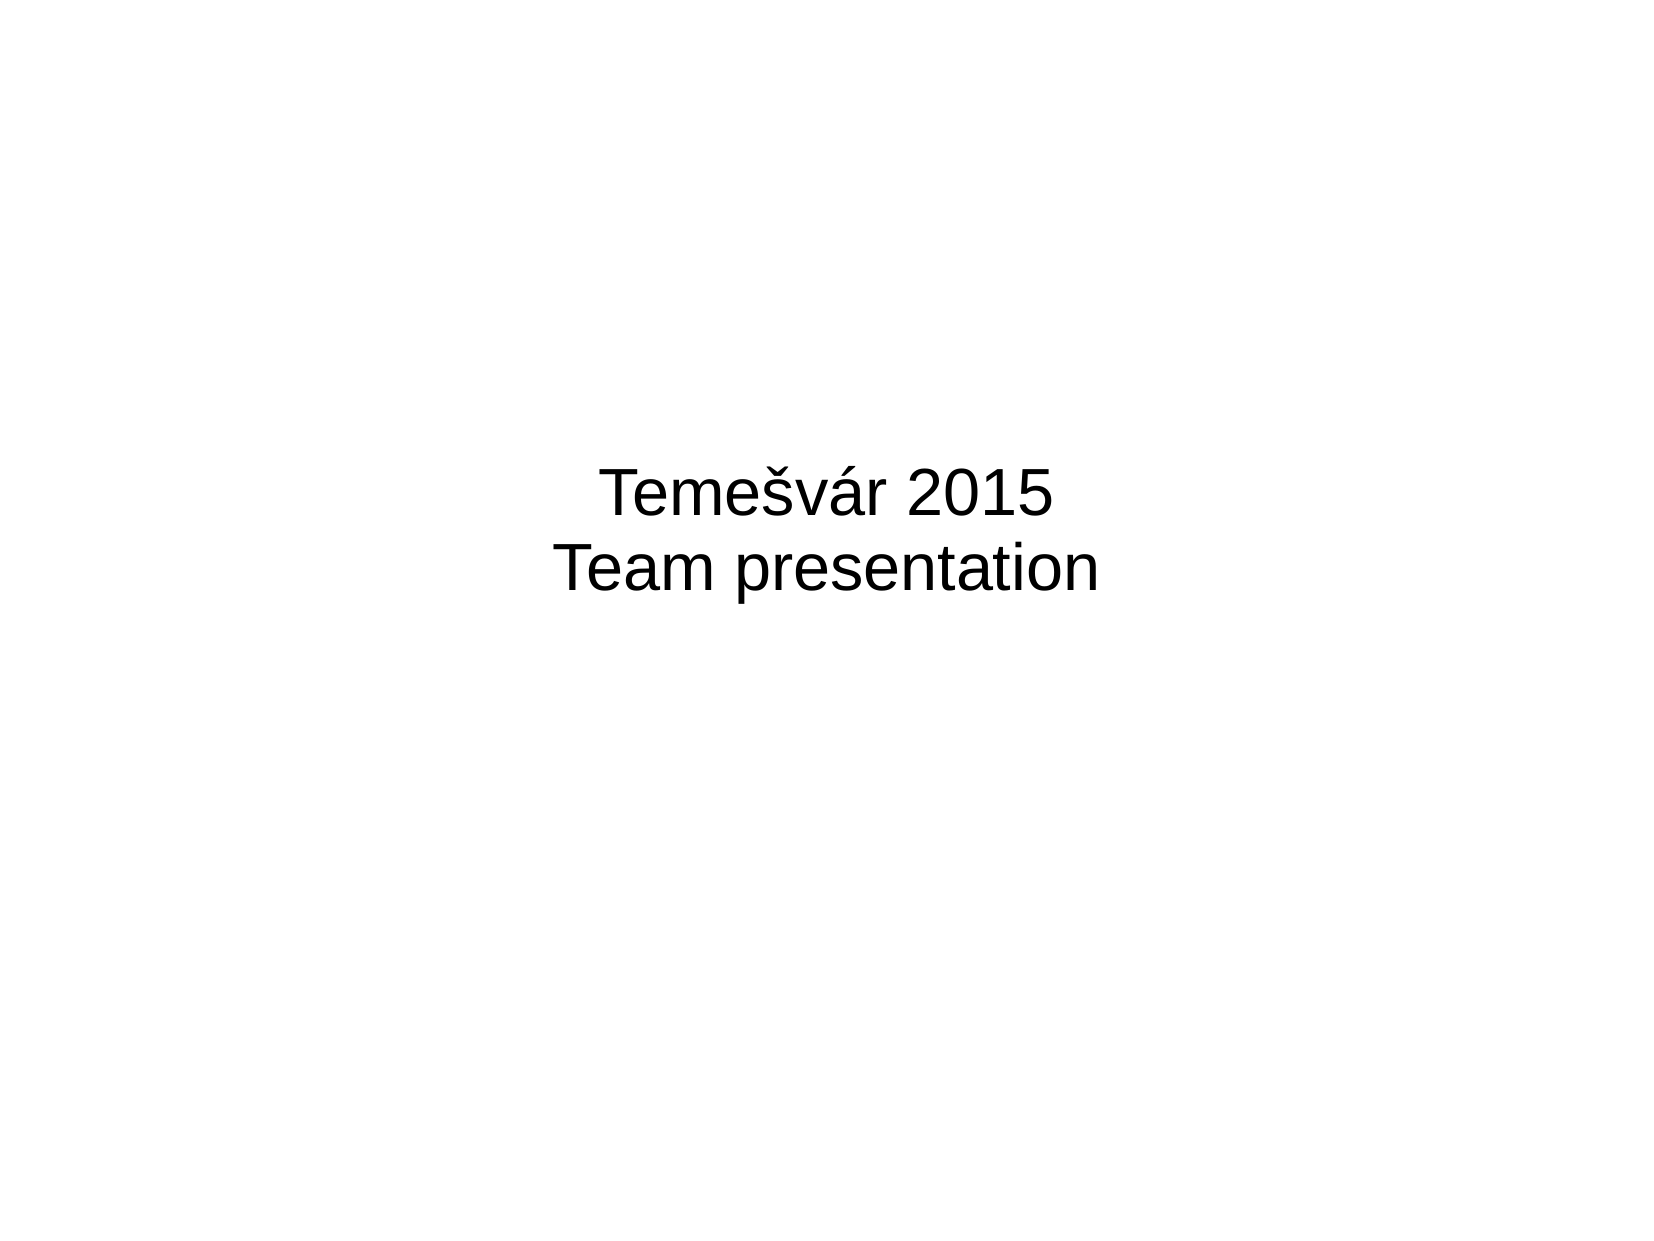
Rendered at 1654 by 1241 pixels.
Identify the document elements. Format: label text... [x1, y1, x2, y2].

subtitle Temešvár 2015 Team presentation [82, 49, 1571, 1010]
